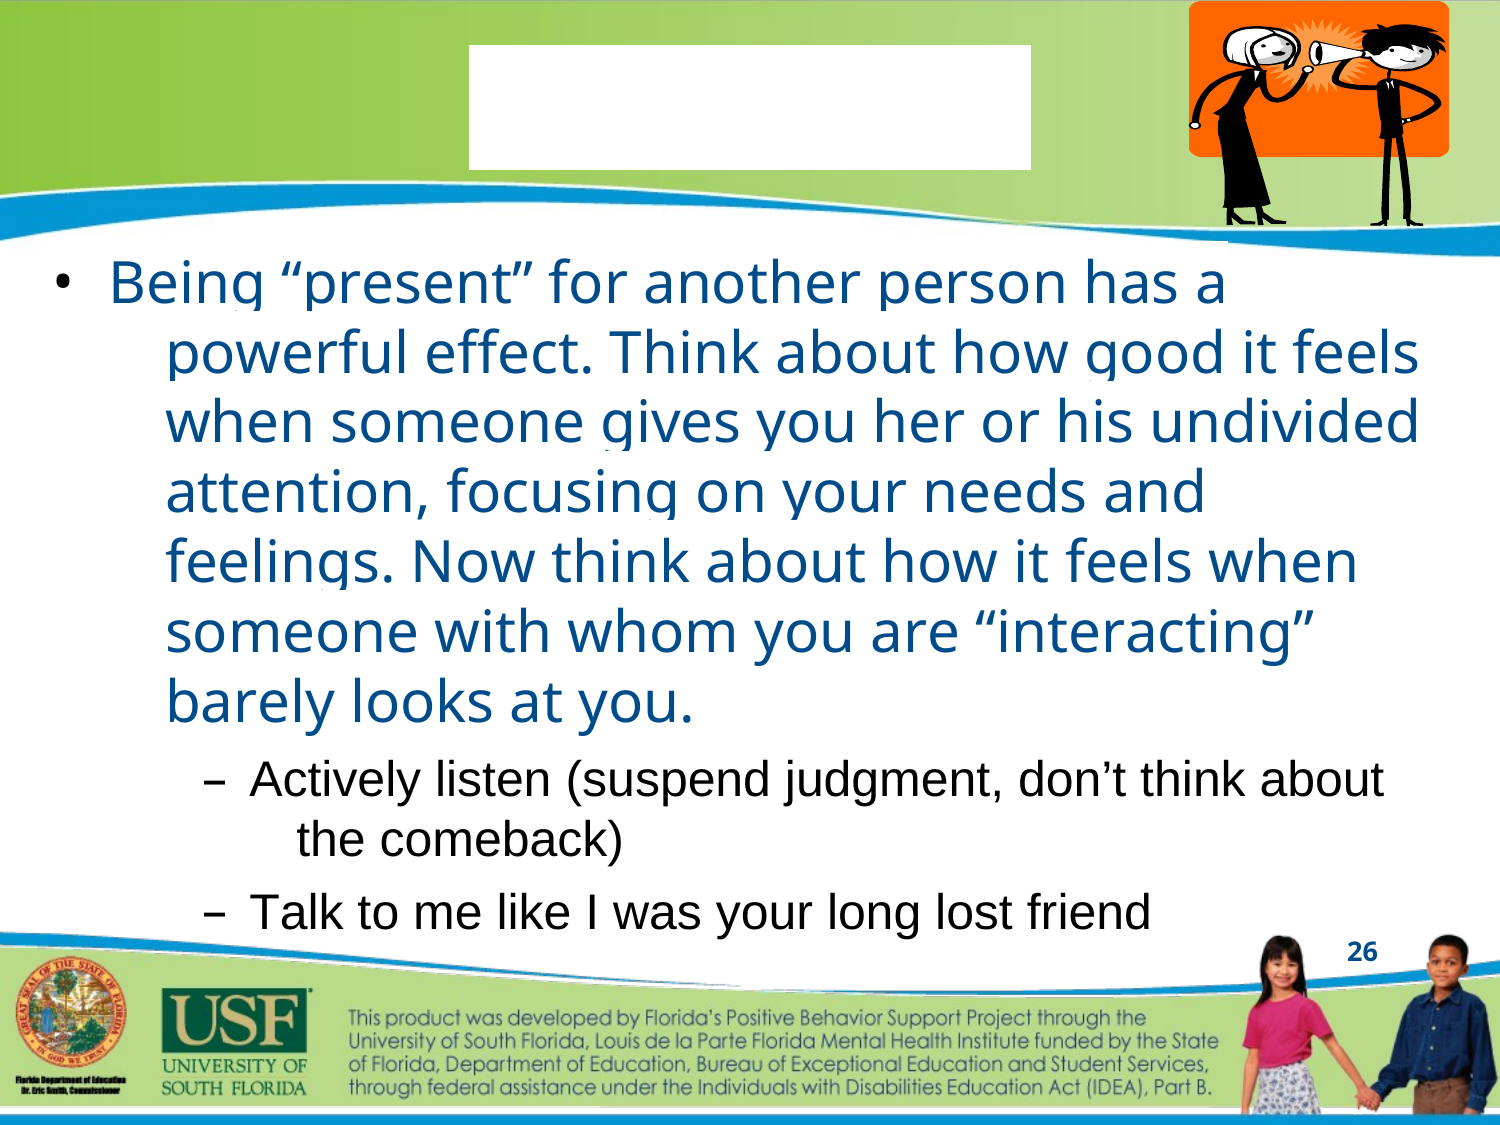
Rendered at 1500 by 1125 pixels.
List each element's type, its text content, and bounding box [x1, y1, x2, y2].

picture [0, 0, 1500, 258]
list Being “present” for another person has a powerful effect. Think about how good it feels when someone gives you her or his undivided attention, focusing on your needs and feelings. Now think about how it feels when someone with whom you are “interacting” barely looks at you. Actively listen (suspend judgment, don’t think about the comeback) Talk to me like I was your long lost friend [37, 237, 1463, 976]
title BE PRESENT! [75, 24, 1187, 188]
picture [0, 928, 1500, 1116]
picture [0, 928, 37, 934]
